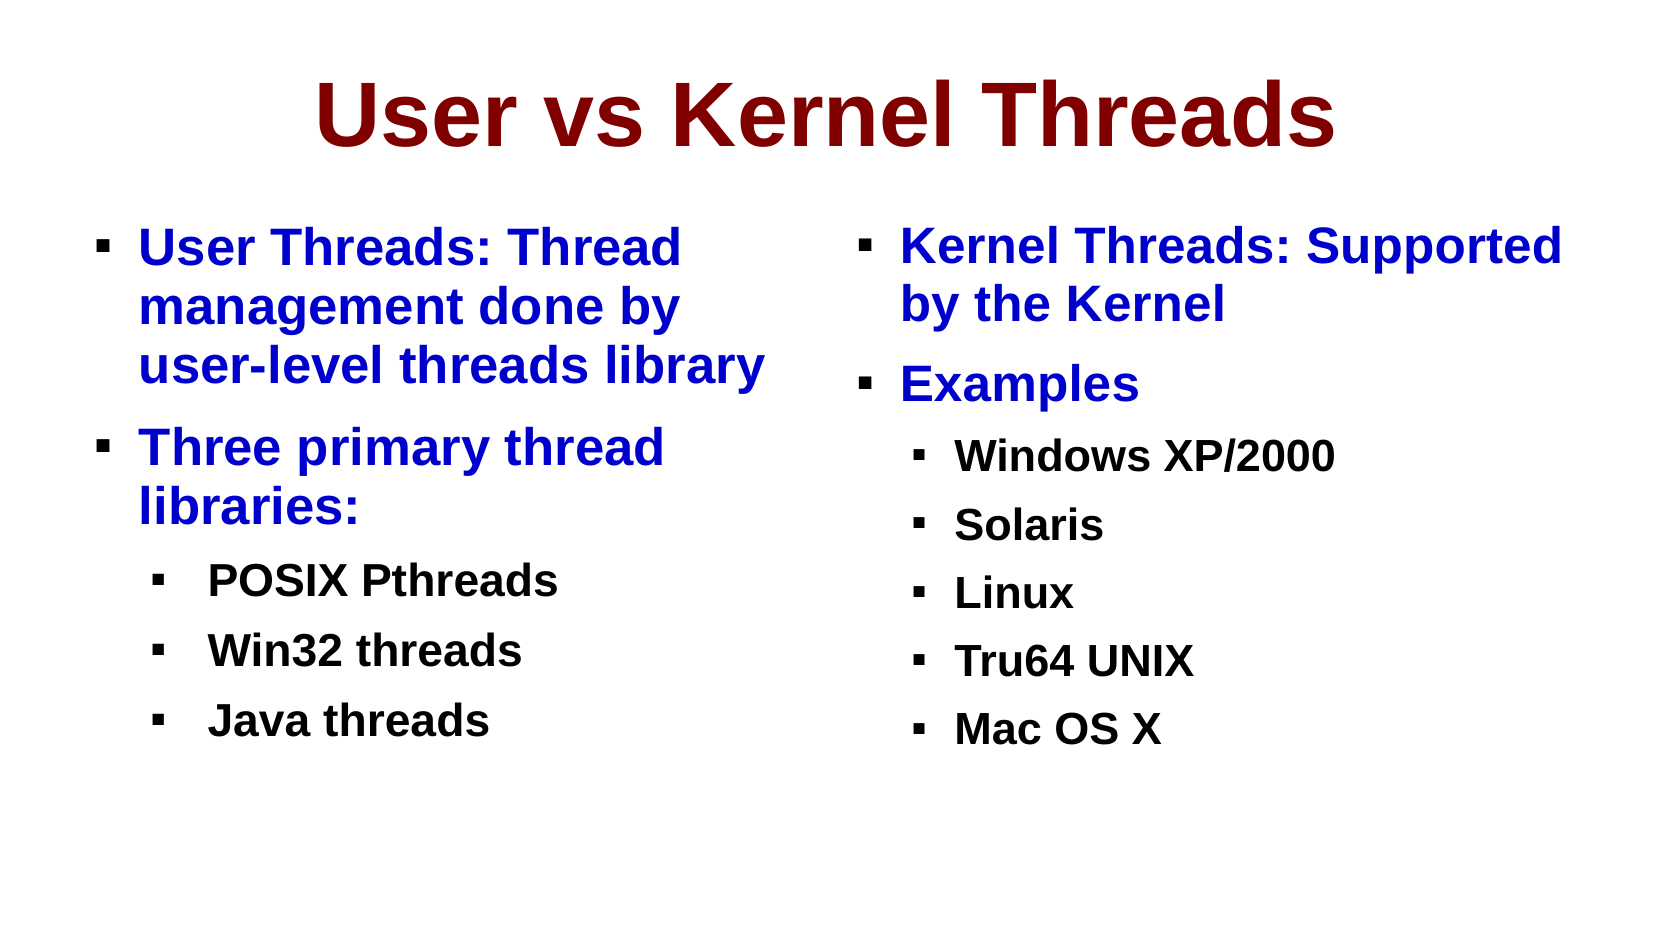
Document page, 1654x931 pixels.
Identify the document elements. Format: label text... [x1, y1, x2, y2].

title User vs Kernel Threads [82, 37, 1571, 193]
list User Threads: Thread management done by user-level threads library Three primary thread libraries: POSIX Pthreads Win32 threads Java threads [82, 217, 809, 757]
list Kernel Threads: Supported by the Kernel Examples Windows XP/2000 Solaris Linux Tru64 UNIX Mac OS X [845, 217, 1572, 757]
